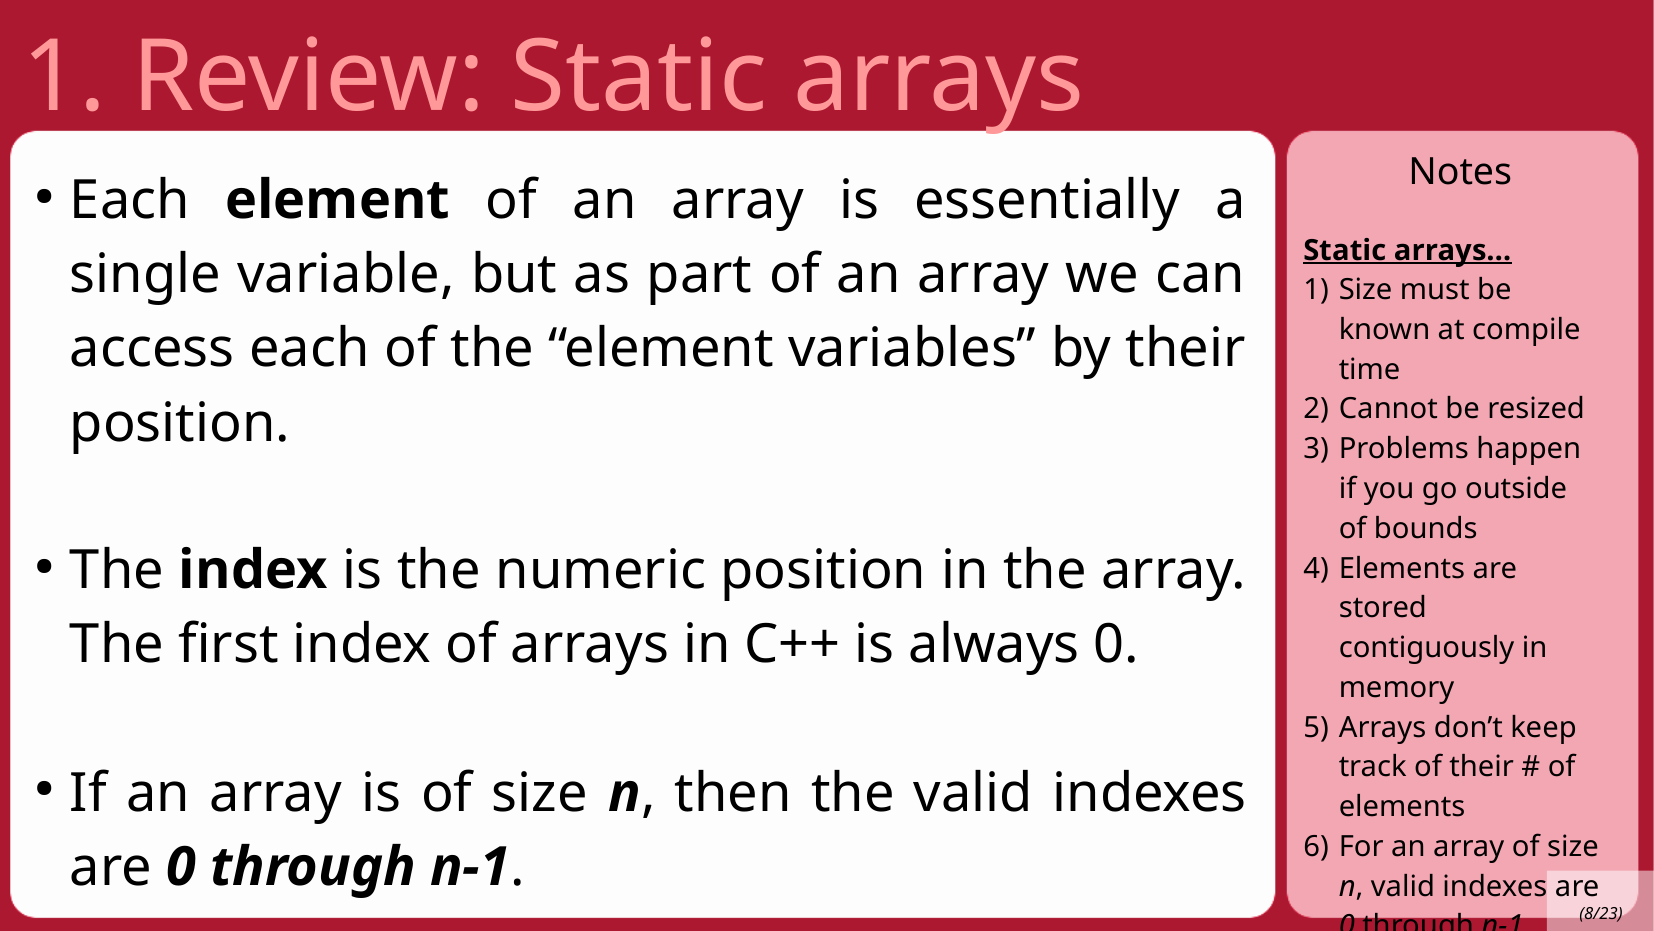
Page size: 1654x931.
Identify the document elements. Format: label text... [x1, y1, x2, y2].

picture [0, 0, 1654, 931]
picture [1342, 916, 1351, 931]
picture [1442, 921, 1451, 931]
picture [1406, 921, 1415, 931]
picture [1485, 921, 1494, 931]
title 1. Review: Static arrays [22, 7, 1511, 136]
picture [1460, 921, 1468, 931]
text_box Each element of an array is essentially a single variable, but as part of an array we can access each of the “element variables” by their position. The index is the numeric position in the array. The first index of arrays in C++ is always 0. If an array is of size n, then the valid indexes are 0 through n-1. [34, 160, 1248, 769]
picture [1377, 921, 1385, 931]
text_box Static arrays… Size must be known at compile time Cannot be resized Problems happen if you go outside of bounds Elements are stored contiguously in memory Arrays don’t keep track of their # of elements For an array of size n, valid indexes are 0 through n-1. [1288, 221, 1617, 792]
text_box Notes [1290, 141, 1631, 199]
text_box (<number>/23) [1546, 877, 1654, 931]
